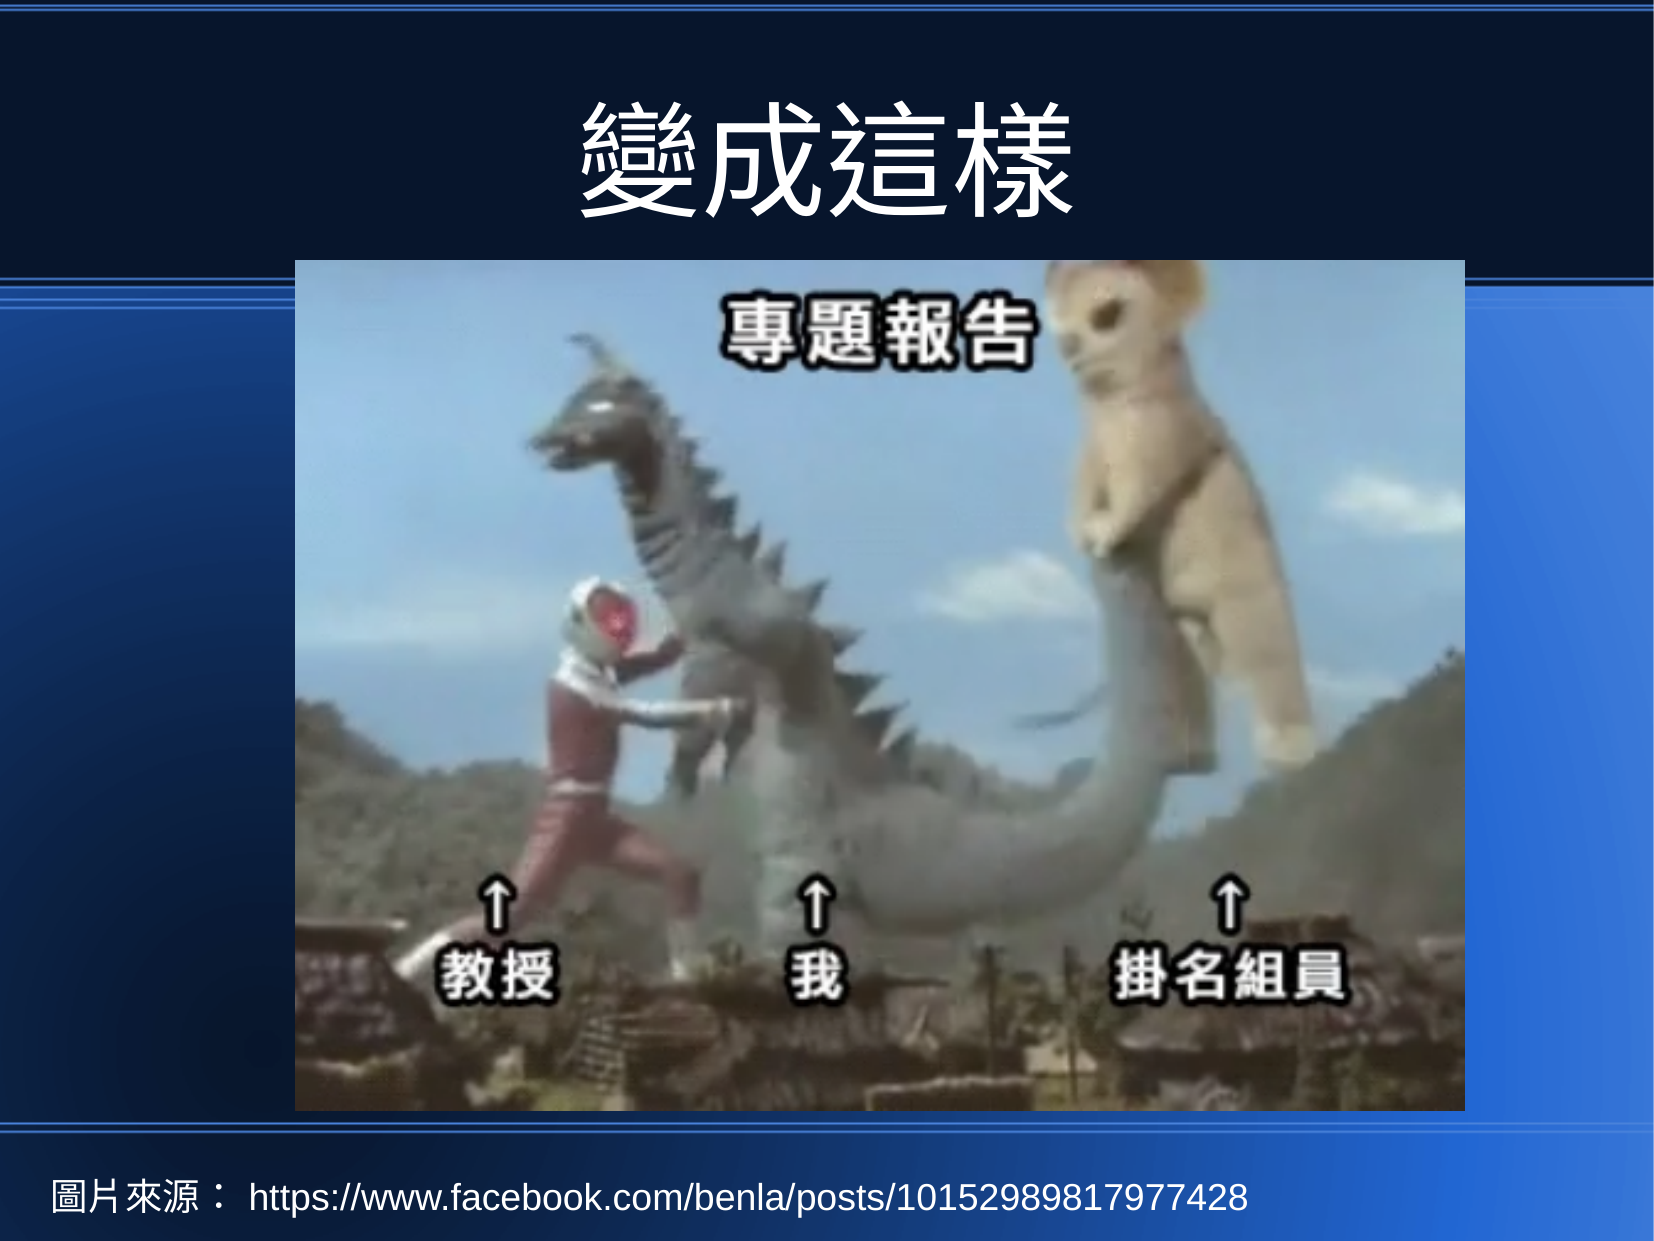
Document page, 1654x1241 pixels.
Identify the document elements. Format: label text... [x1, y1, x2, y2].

text_box 圖片來源：https://www.facebook.com/benla/posts/10152989817977428 [35, 1159, 1560, 1241]
title 變成這樣 [82, 49, 1571, 257]
picture [0, 0, 1654, 1241]
